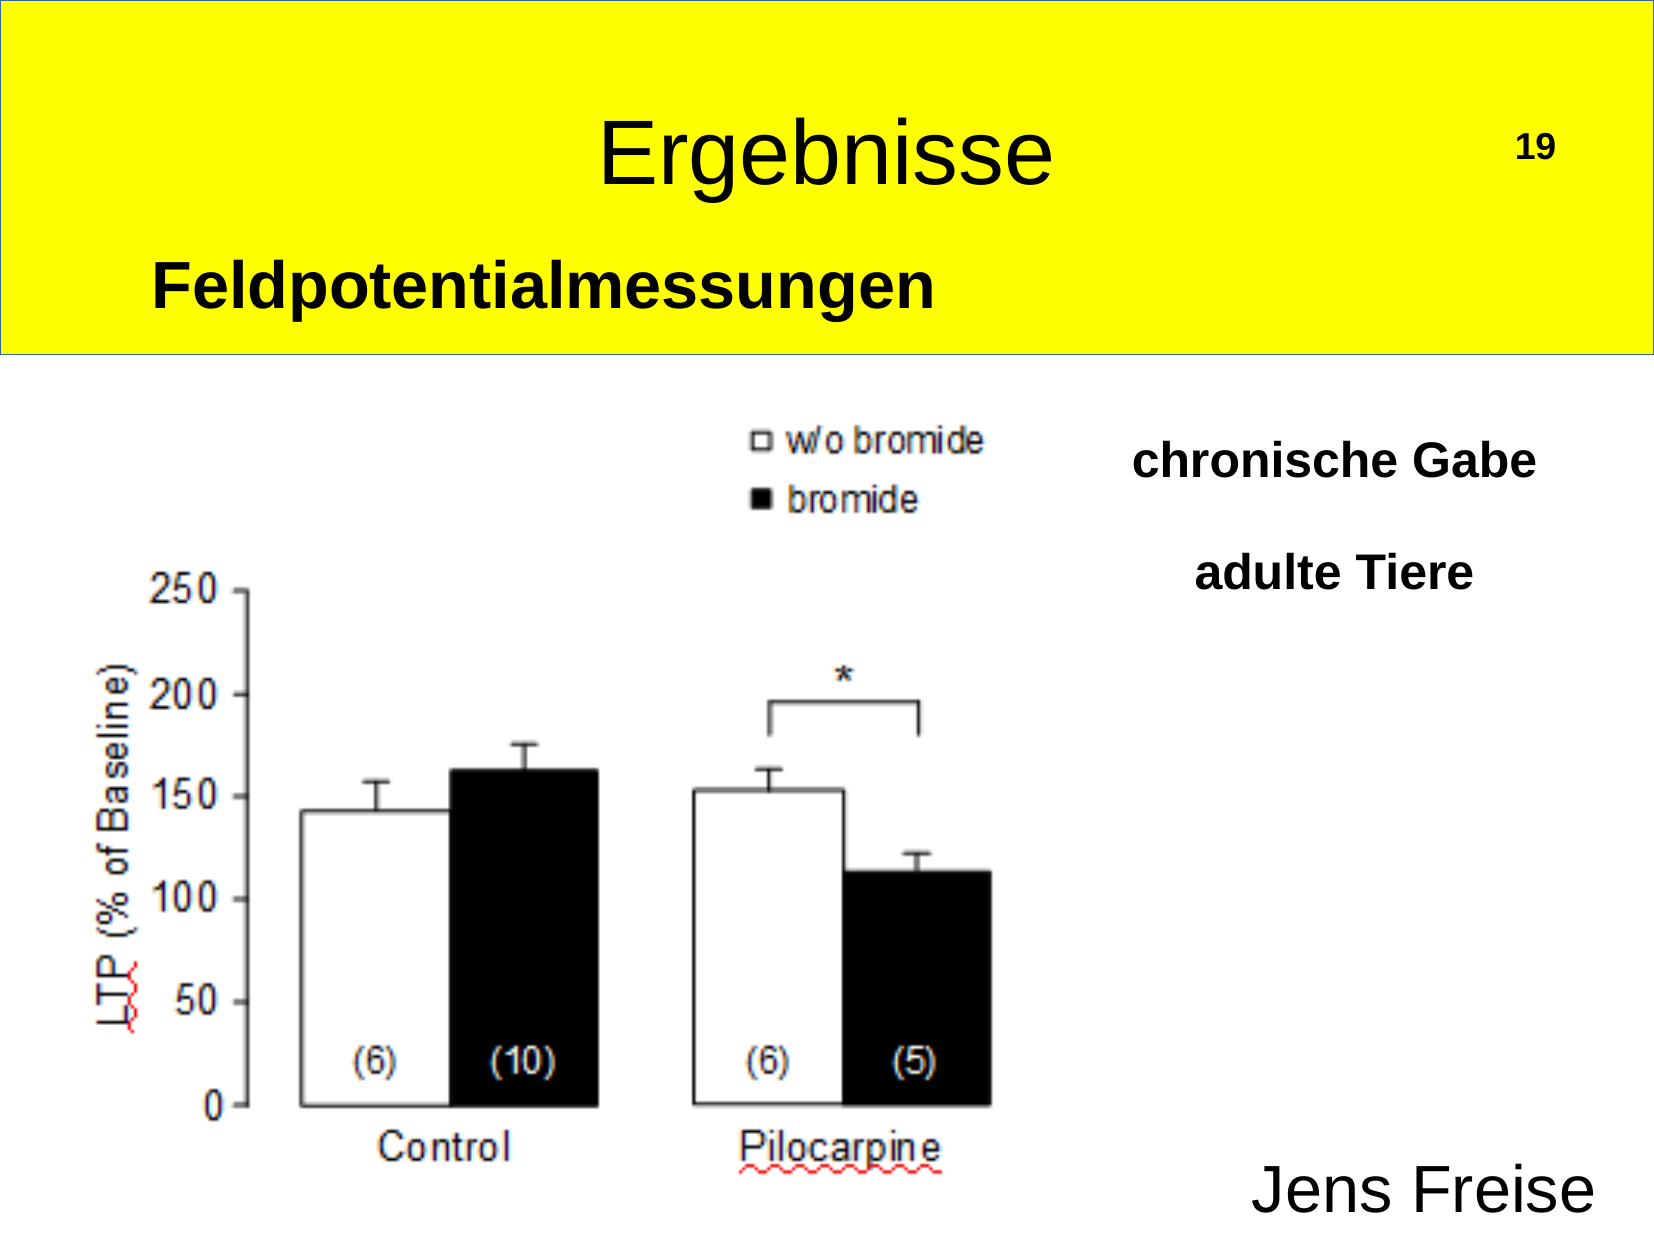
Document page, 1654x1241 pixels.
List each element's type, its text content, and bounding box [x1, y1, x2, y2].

picture [82, 414, 999, 1187]
text_box [0, 0, 1654, 355]
text_box Feldpotentialmessungen [118, 241, 1170, 331]
text_box chronische Gabe adulte Tiere [1086, 425, 1583, 664]
text_box <Foliennummer> [1500, 118, 1619, 175]
list Jens Freise [1251, 1151, 1654, 1241]
title Ergebnisse [82, 49, 1571, 257]
